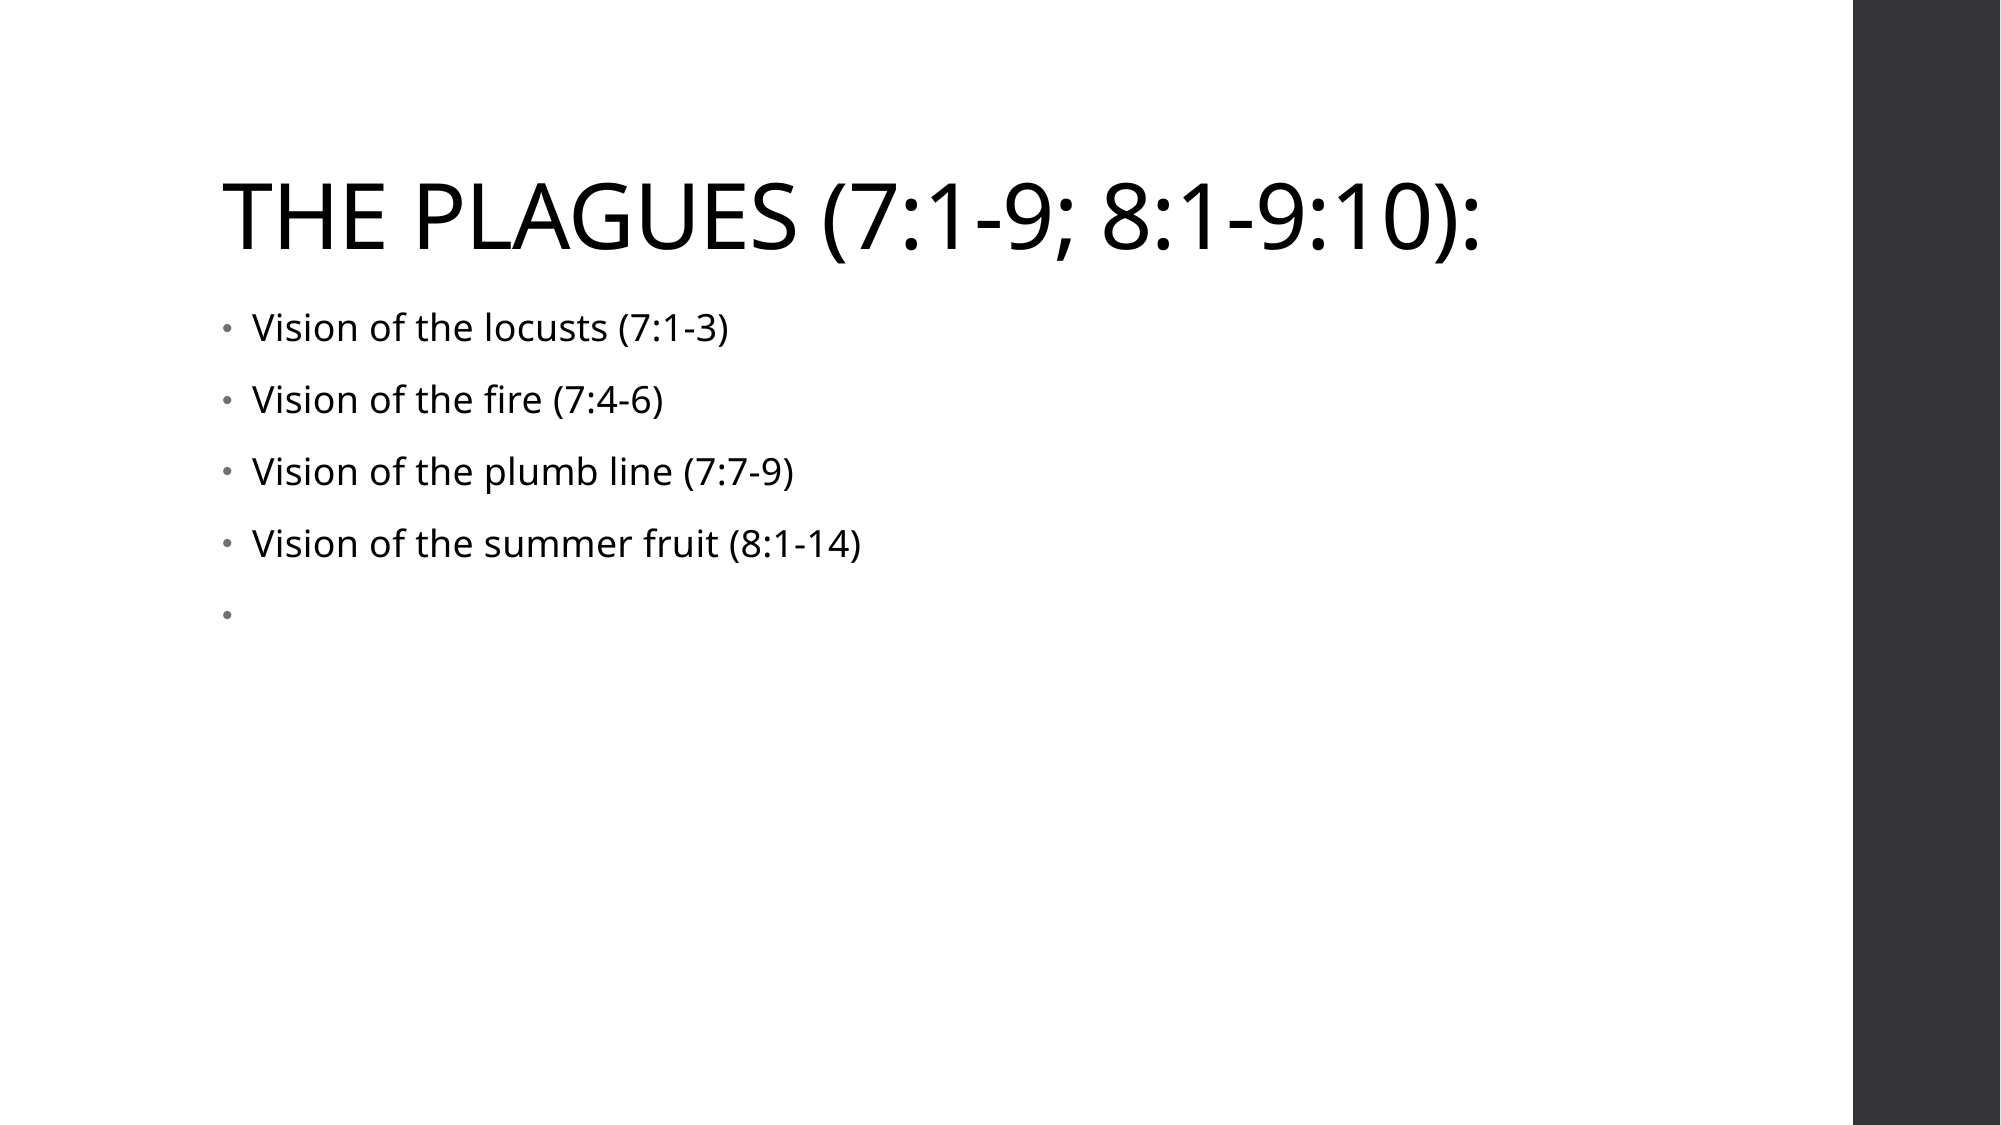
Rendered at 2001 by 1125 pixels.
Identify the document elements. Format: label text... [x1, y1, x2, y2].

list Vision of the locusts (7:1-3) Vision of the fire (7:4-6) Vision of the plumb line (7:7-9) Vision of the summer fruit (8:1-14) [206, 299, 1617, 1014]
title THE PLAGUES (7:1-9; 8:1-9:10): [206, 60, 1797, 278]
